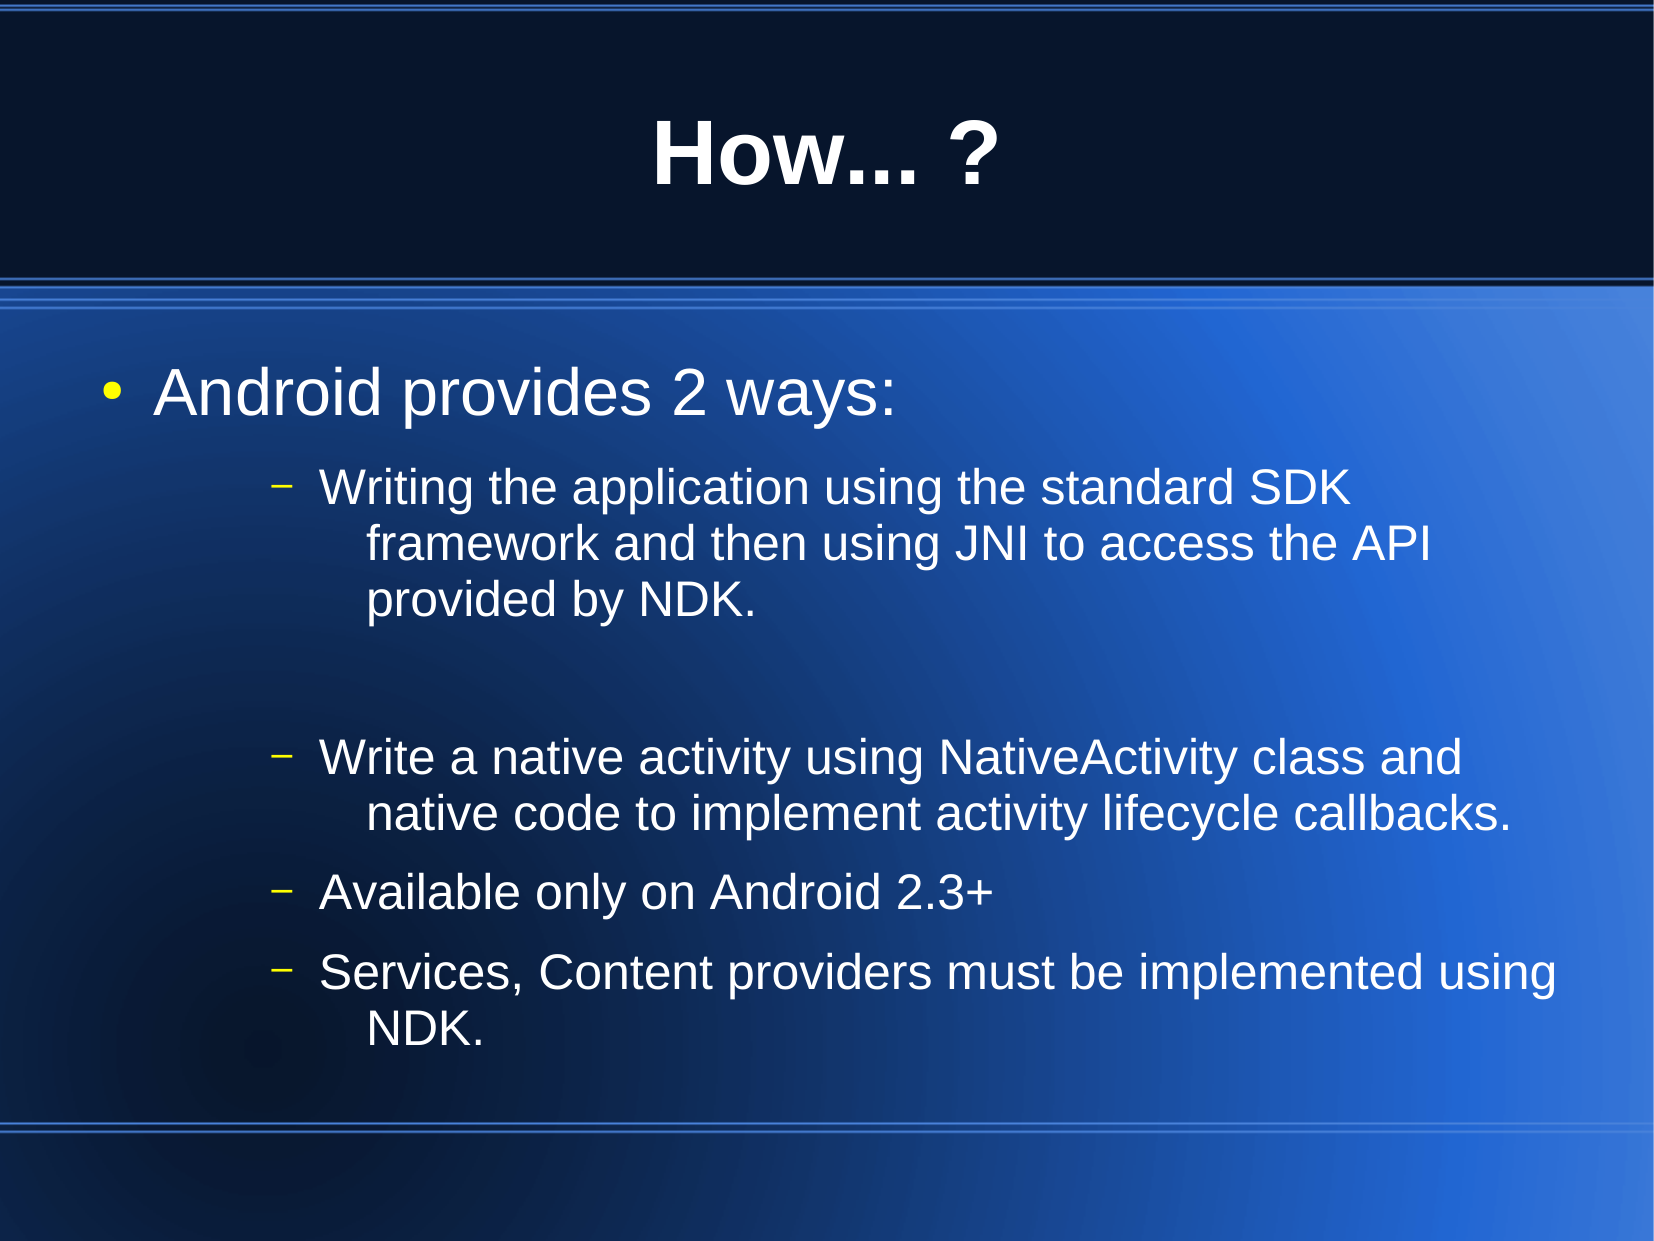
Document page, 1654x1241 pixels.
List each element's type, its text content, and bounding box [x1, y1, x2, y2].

title How... ? [82, 56, 1571, 250]
picture [0, 0, 1654, 1241]
list Android provides 2 ways: Writing the application using the standard SDK framework and then using JNI to access the API provided by NDK. Write a native activity using NativeActivity class and native code to implement activity lifecycle callbacks. Available only on Android 2.3+ Services, Content providers must be implemented using NDK. [82, 355, 1571, 1159]
